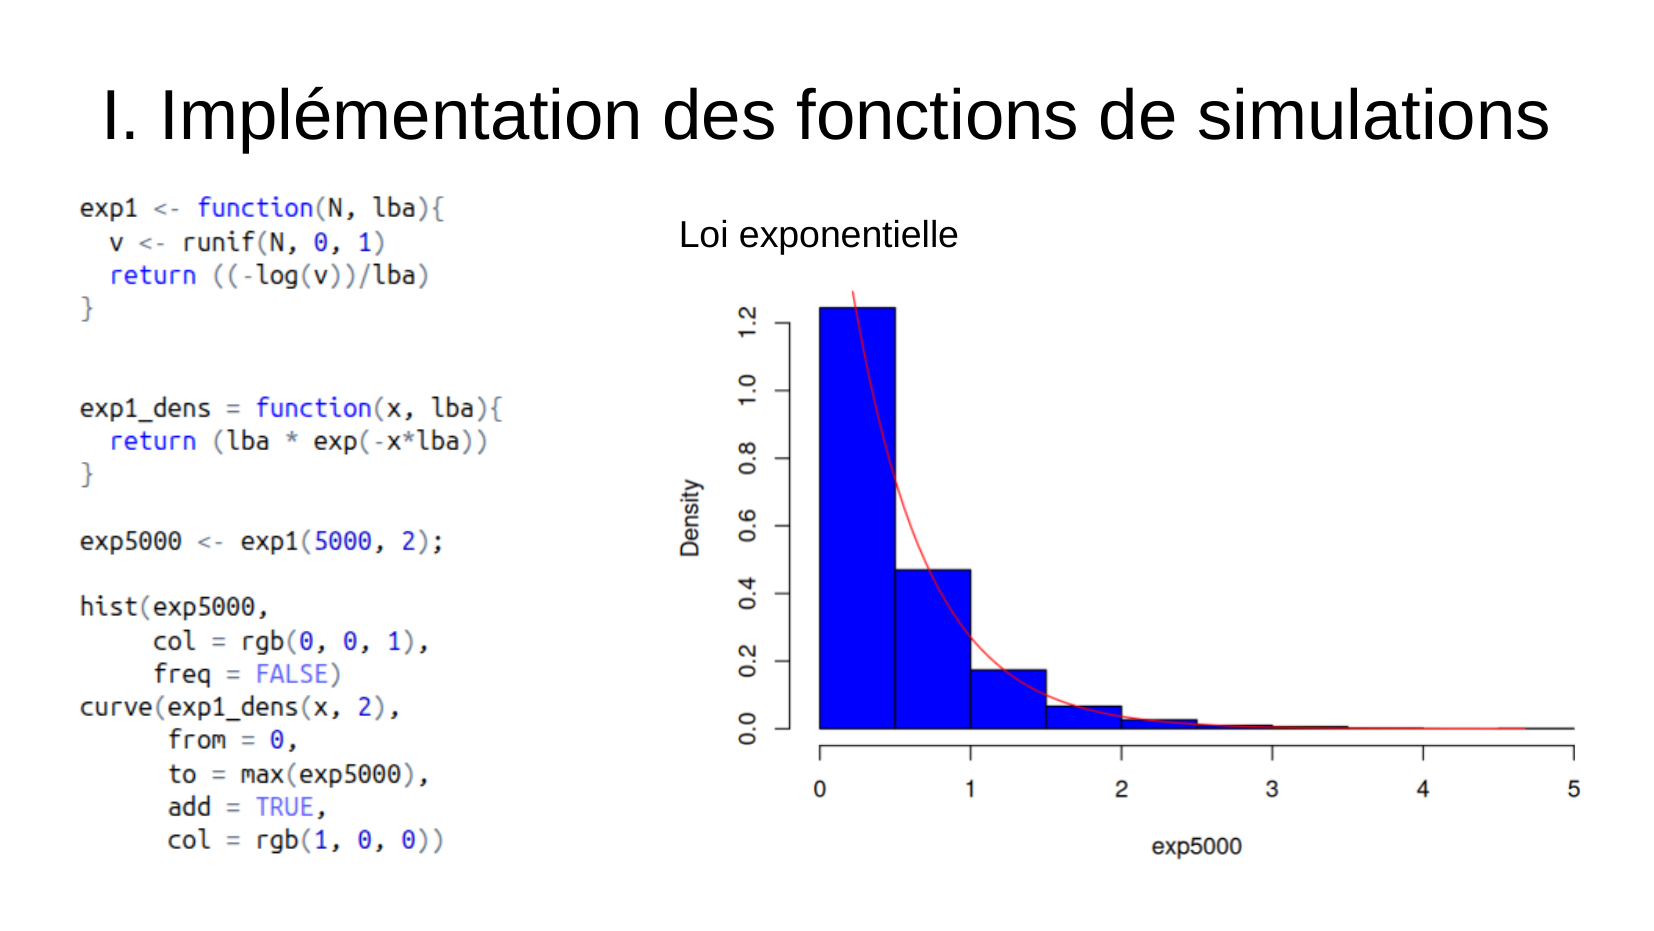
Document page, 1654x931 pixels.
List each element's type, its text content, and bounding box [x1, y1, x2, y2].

picture [675, 288, 1600, 863]
text_box Loi exponentielle [664, 205, 976, 263]
picture [64, 181, 526, 863]
title I. Implémentation des fonctions de simulations [82, 37, 1571, 193]
